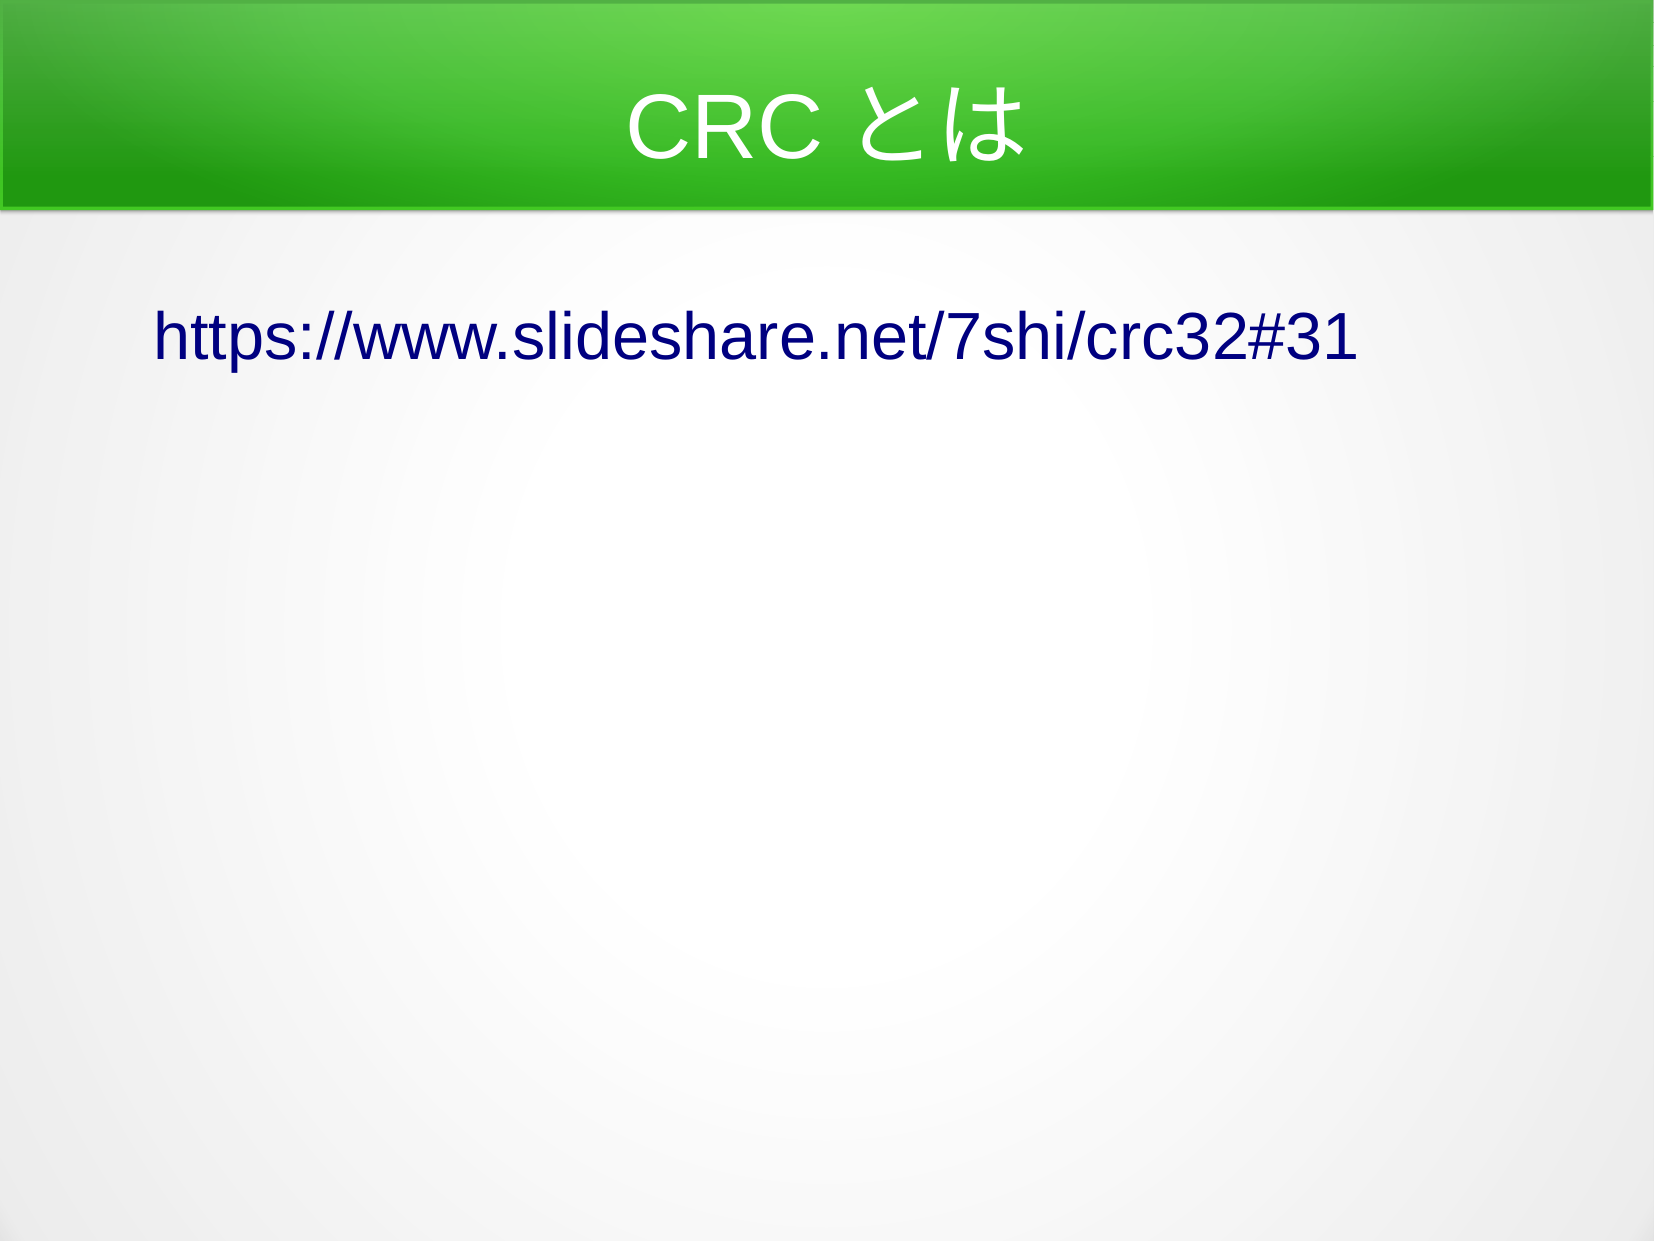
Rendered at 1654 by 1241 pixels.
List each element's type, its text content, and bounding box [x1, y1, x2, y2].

title CRCとは [82, 47, 1571, 189]
list https://www.slideshare.net/7shi/crc32#31 [82, 299, 1571, 1019]
